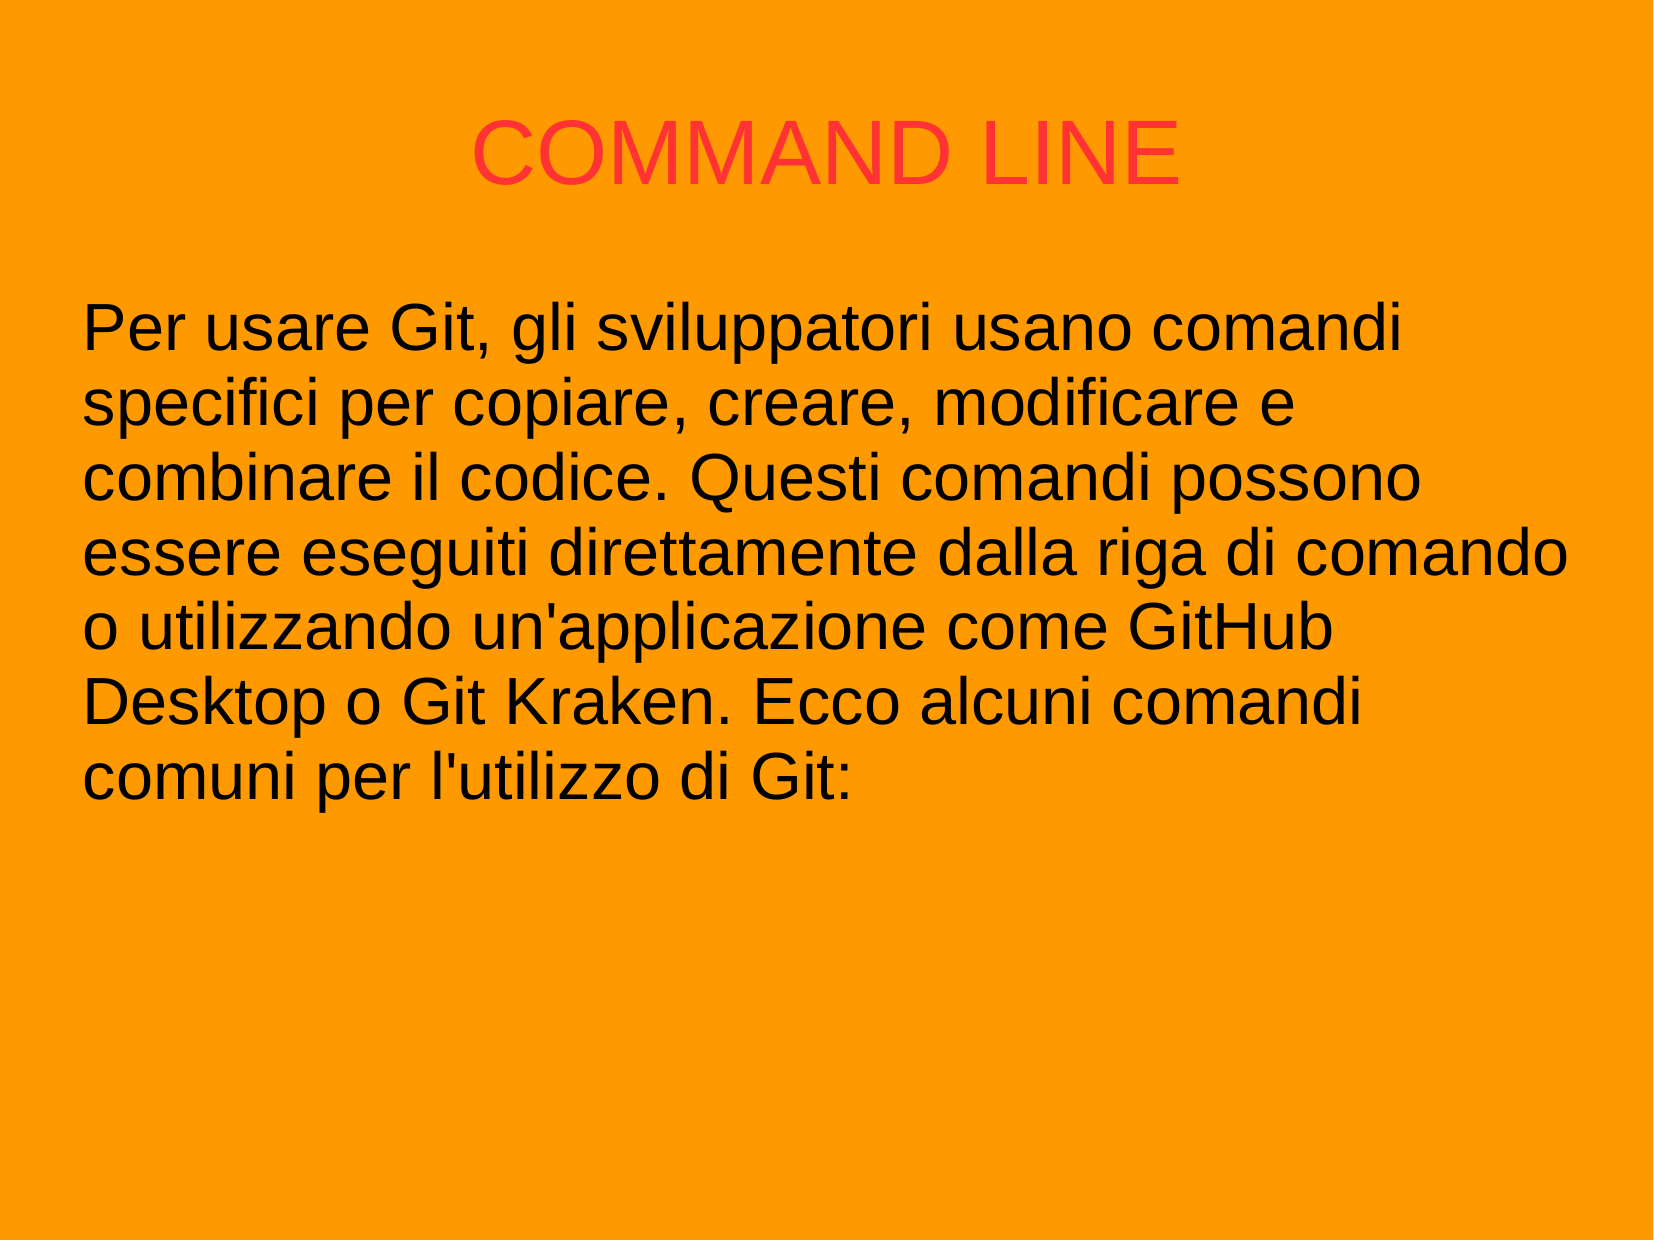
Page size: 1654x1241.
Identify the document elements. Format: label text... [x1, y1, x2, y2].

title COMMAND LINE [82, 49, 1571, 257]
list Per usare Git, gli sviluppatori usano comandi specifici per copiare, creare, modificare e combinare il codice. Questi comandi possono essere eseguiti direttamente dalla riga di comando o utilizzando un'applicazione come GitHub Desktop o Git Kraken. Ecco alcuni comandi comuni per l'utilizzo di Git: [82, 290, 1571, 1109]
